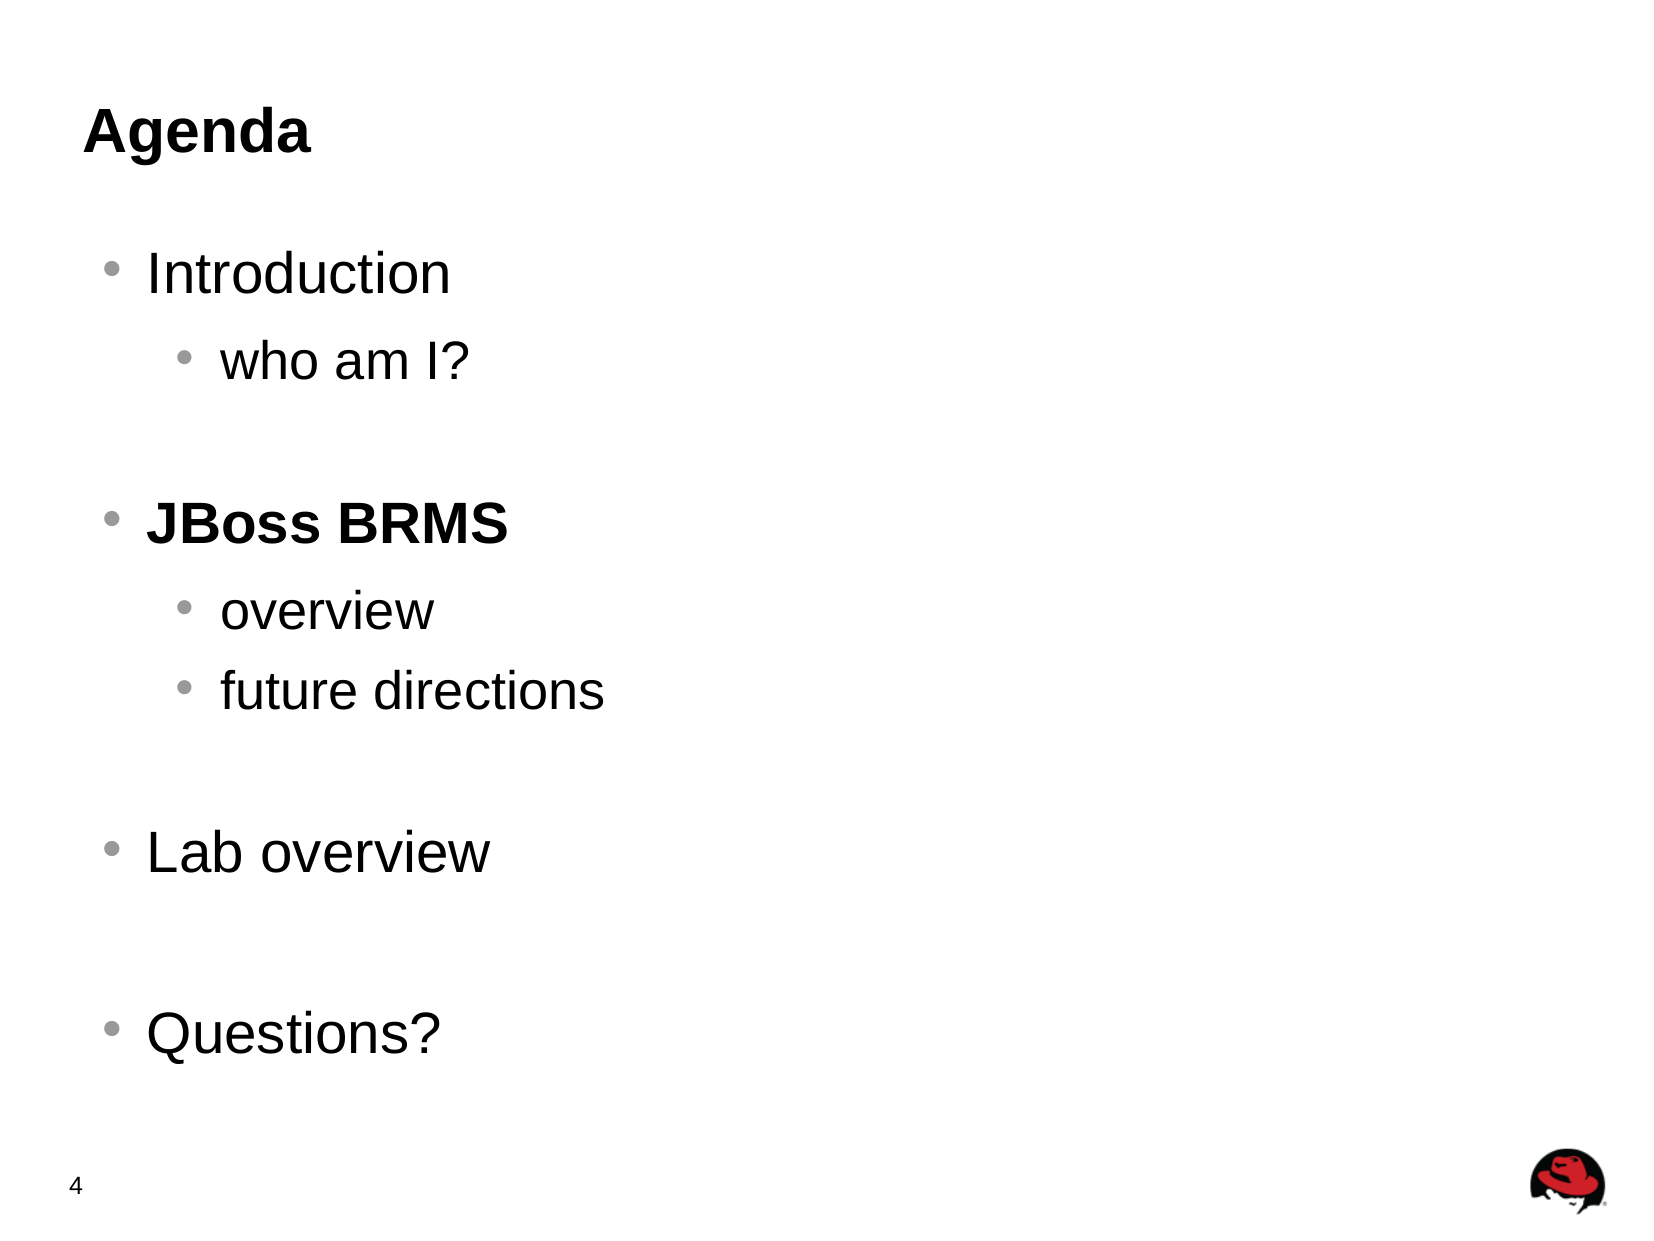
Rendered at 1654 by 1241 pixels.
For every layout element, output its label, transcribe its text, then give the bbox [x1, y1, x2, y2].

title Agenda [82, 35, 1571, 228]
picture [1529, 1146, 1613, 1224]
list Introduction who am I? JBoss BRMS overview future directions Lab overview Questions? [86, 244, 1575, 1070]
